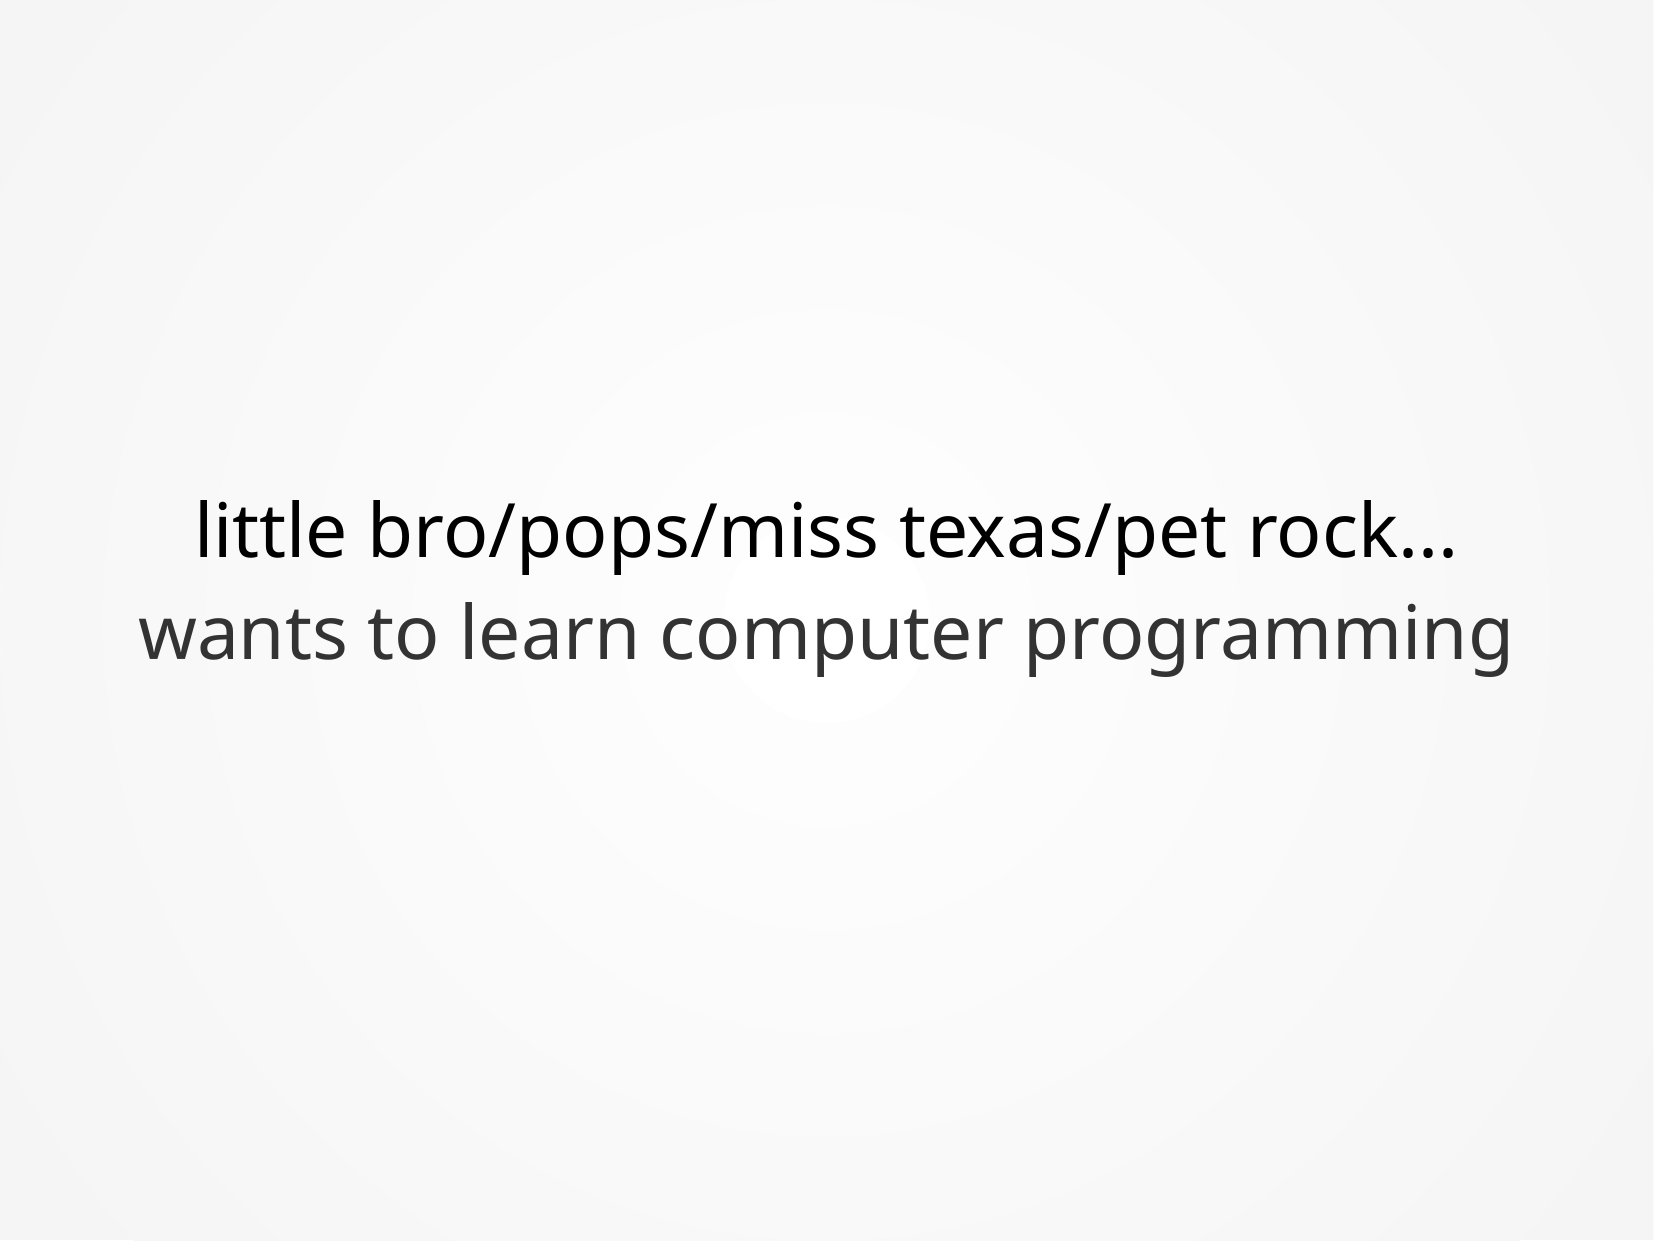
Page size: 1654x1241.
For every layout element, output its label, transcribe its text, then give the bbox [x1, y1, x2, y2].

subtitle little bro/pops/miss texas/pet rock... wants to learn computer programming [82, 56, 1571, 1102]
